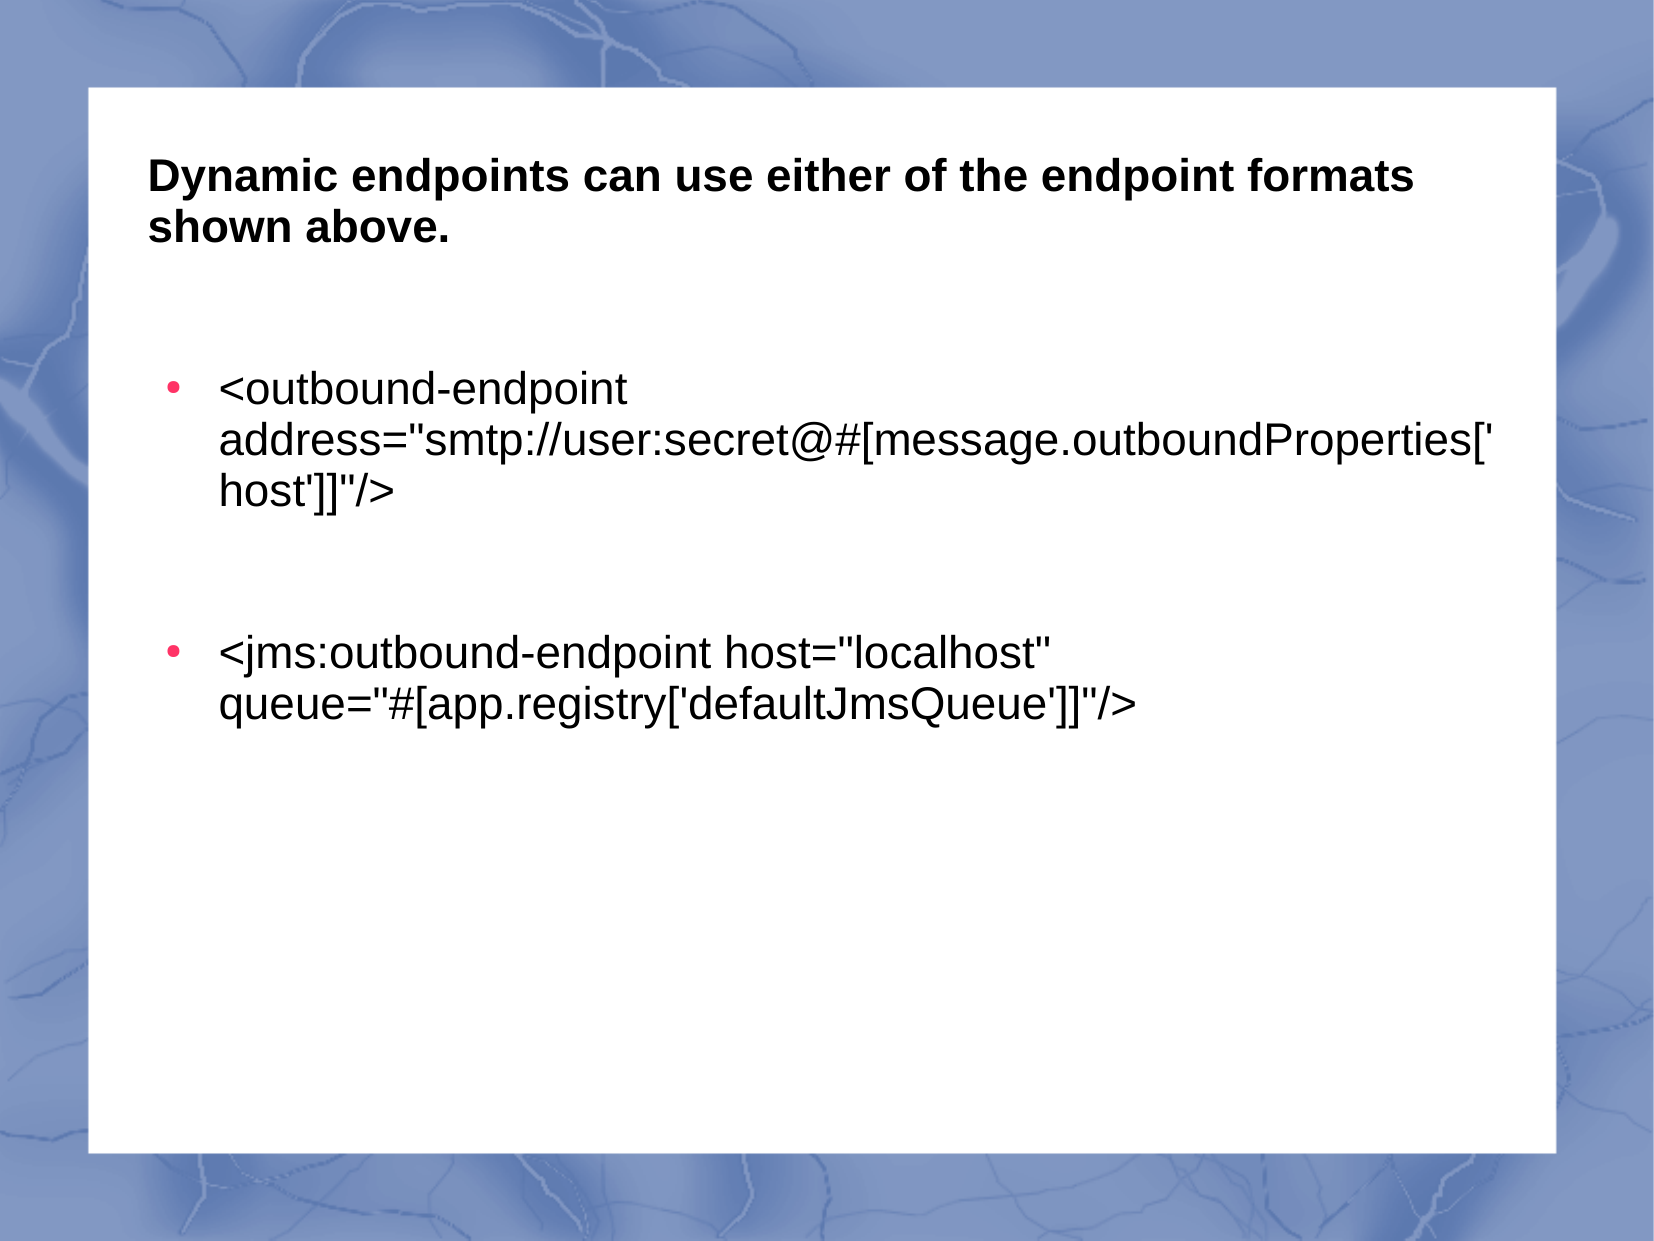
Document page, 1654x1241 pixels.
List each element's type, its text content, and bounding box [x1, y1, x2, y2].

list Dynamic endpoints can use either of the endpoint formats shown above. <outbound-endpoint address="smtp://user:secret@#[message.outboundProperties['host']]"/> <jms:outbound-endpoint host="localhost" queue="#[app.registry['defaultJmsQueue']]"/> [147, 150, 1506, 1111]
picture [0, 0, 1654, 1241]
